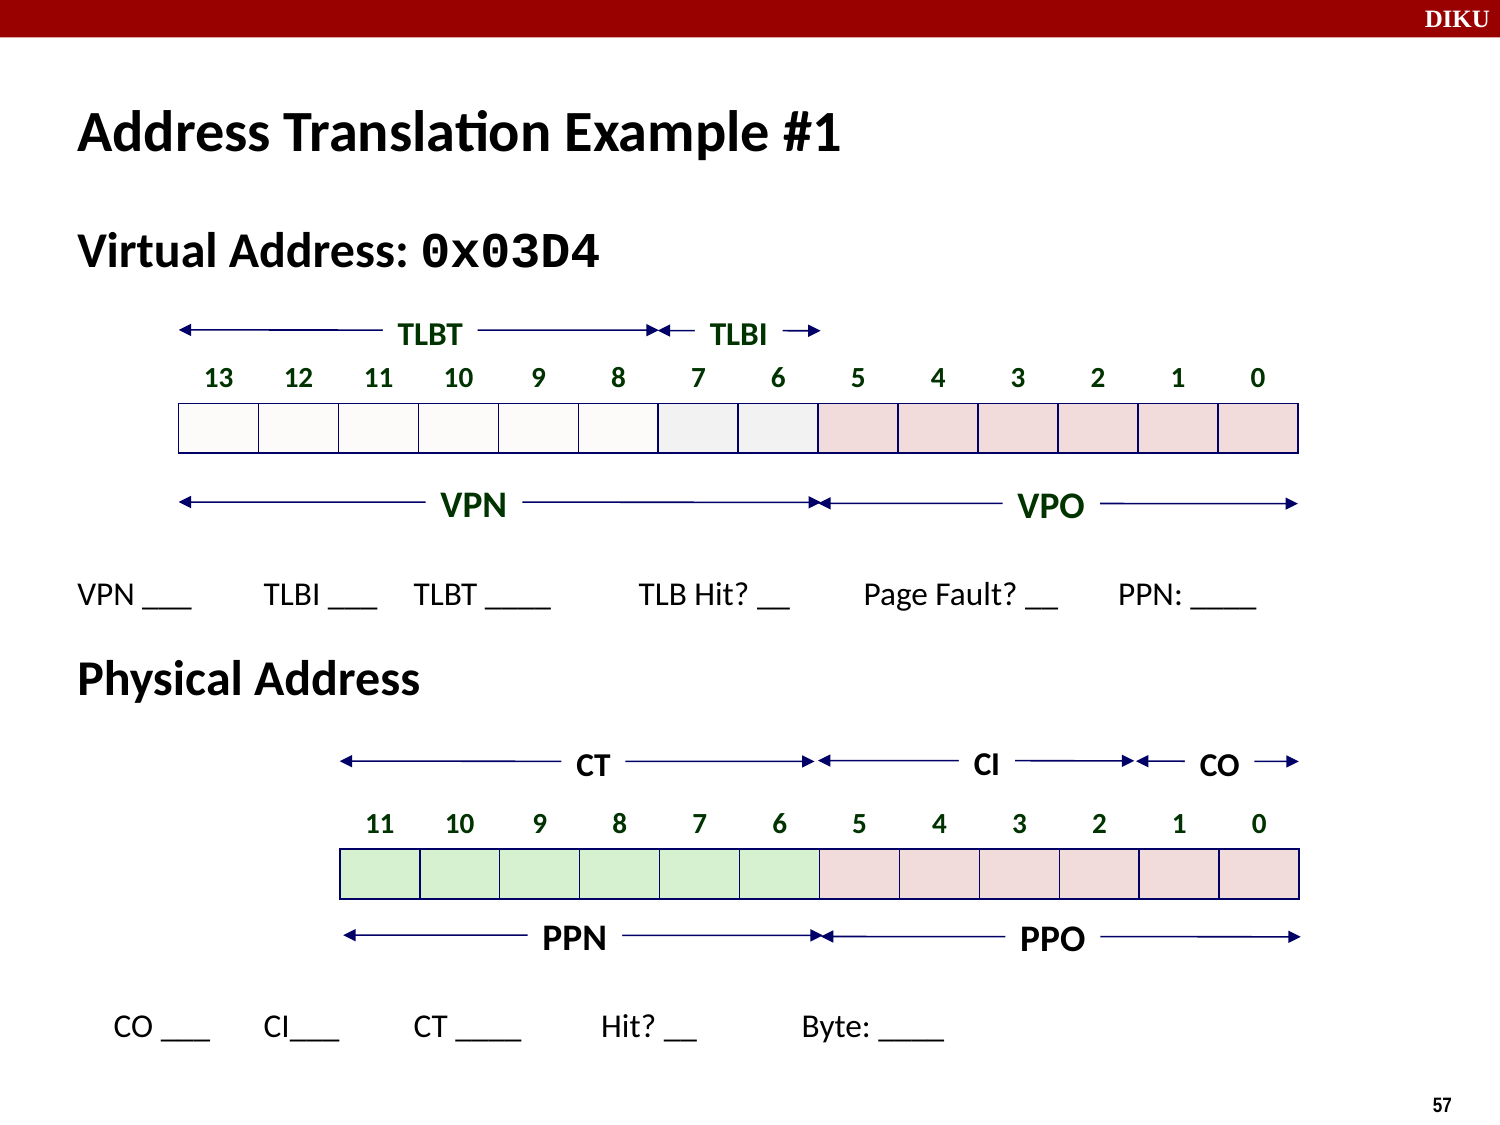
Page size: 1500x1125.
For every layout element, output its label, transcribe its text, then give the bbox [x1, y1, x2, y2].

text_box 3 [978, 353, 1058, 404]
text_box 5 [819, 798, 899, 849]
text_box Address Translation Example #1 [62, 80, 1268, 175]
text_box PPN [527, 911, 623, 971]
text_box 6 [739, 798, 819, 849]
text_box VPO [1002, 479, 1100, 540]
text_box 4 [898, 353, 978, 404]
text_box 2 [1058, 353, 1137, 404]
text_box 10 [418, 353, 498, 404]
text_box 8 [578, 353, 658, 404]
text_box TLBT [382, 309, 478, 364]
text_box 7 [658, 353, 738, 404]
text_box [339, 849, 1300, 899]
text_box CI [958, 740, 1015, 795]
text_box 5 [818, 353, 898, 404]
text_box 8 [579, 798, 659, 849]
text_box 2 [1059, 798, 1139, 849]
text_box 3 [979, 798, 1059, 849]
text_box TLBI [694, 310, 783, 365]
text_box 4 [899, 798, 979, 849]
text_box VPN [425, 478, 523, 538]
text_box [178, 404, 1298, 454]
text_box PPO [1005, 912, 1101, 973]
text_box 0 [1217, 353, 1298, 404]
text_box 11 [339, 798, 419, 849]
text_box 7 [659, 798, 739, 849]
text_box 1 [1137, 353, 1217, 404]
text_box Virtual Address: 0x03D4 VPN ___ TLBI ___ TLBT ____ TLB Hit? __ Page Fault? __ PPN: ____ Physical Address CO ___ CI___ CT ____ Hit? __ Byte: ____ [62, 224, 1426, 1100]
text_box CO [1184, 740, 1255, 796]
text_box 6 [738, 353, 818, 404]
text_box 9 [499, 798, 579, 849]
text_box 1 [1139, 798, 1219, 849]
text_box 10 [419, 798, 499, 849]
text_box 0 [1219, 798, 1300, 849]
text_box CT [561, 740, 626, 796]
text_box 13 [178, 353, 258, 404]
text_box 12 [258, 353, 338, 404]
text_box 9 [498, 353, 578, 404]
text_box 11 [338, 353, 418, 404]
